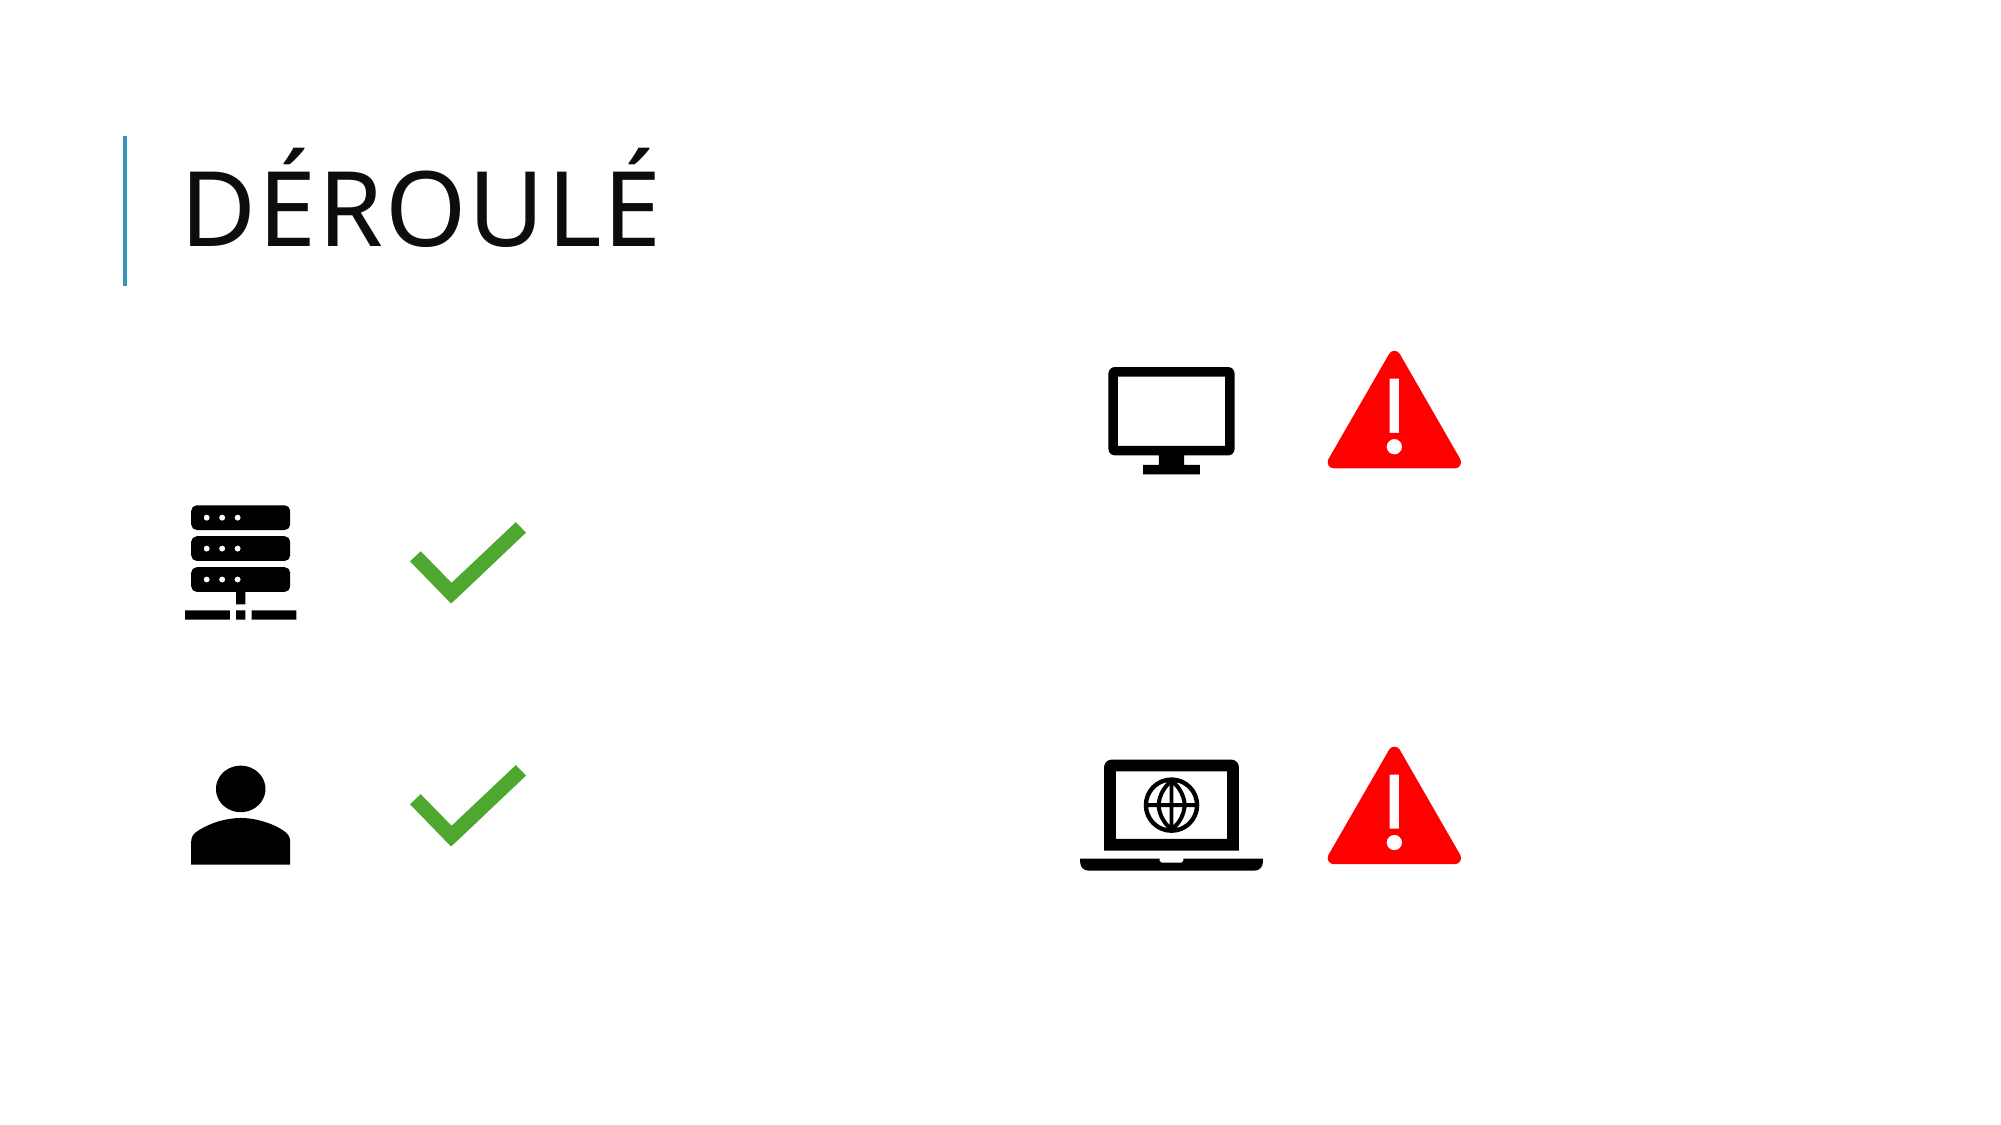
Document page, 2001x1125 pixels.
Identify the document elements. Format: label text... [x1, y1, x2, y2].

picture [407, 501, 529, 624]
picture [165, 744, 316, 886]
picture [165, 487, 316, 638]
picture [1095, 344, 1248, 498]
title Déroulé [165, 93, 1761, 340]
picture [1319, 334, 1470, 485]
picture [1075, 718, 1268, 912]
picture [407, 744, 529, 867]
picture [1319, 730, 1470, 881]
